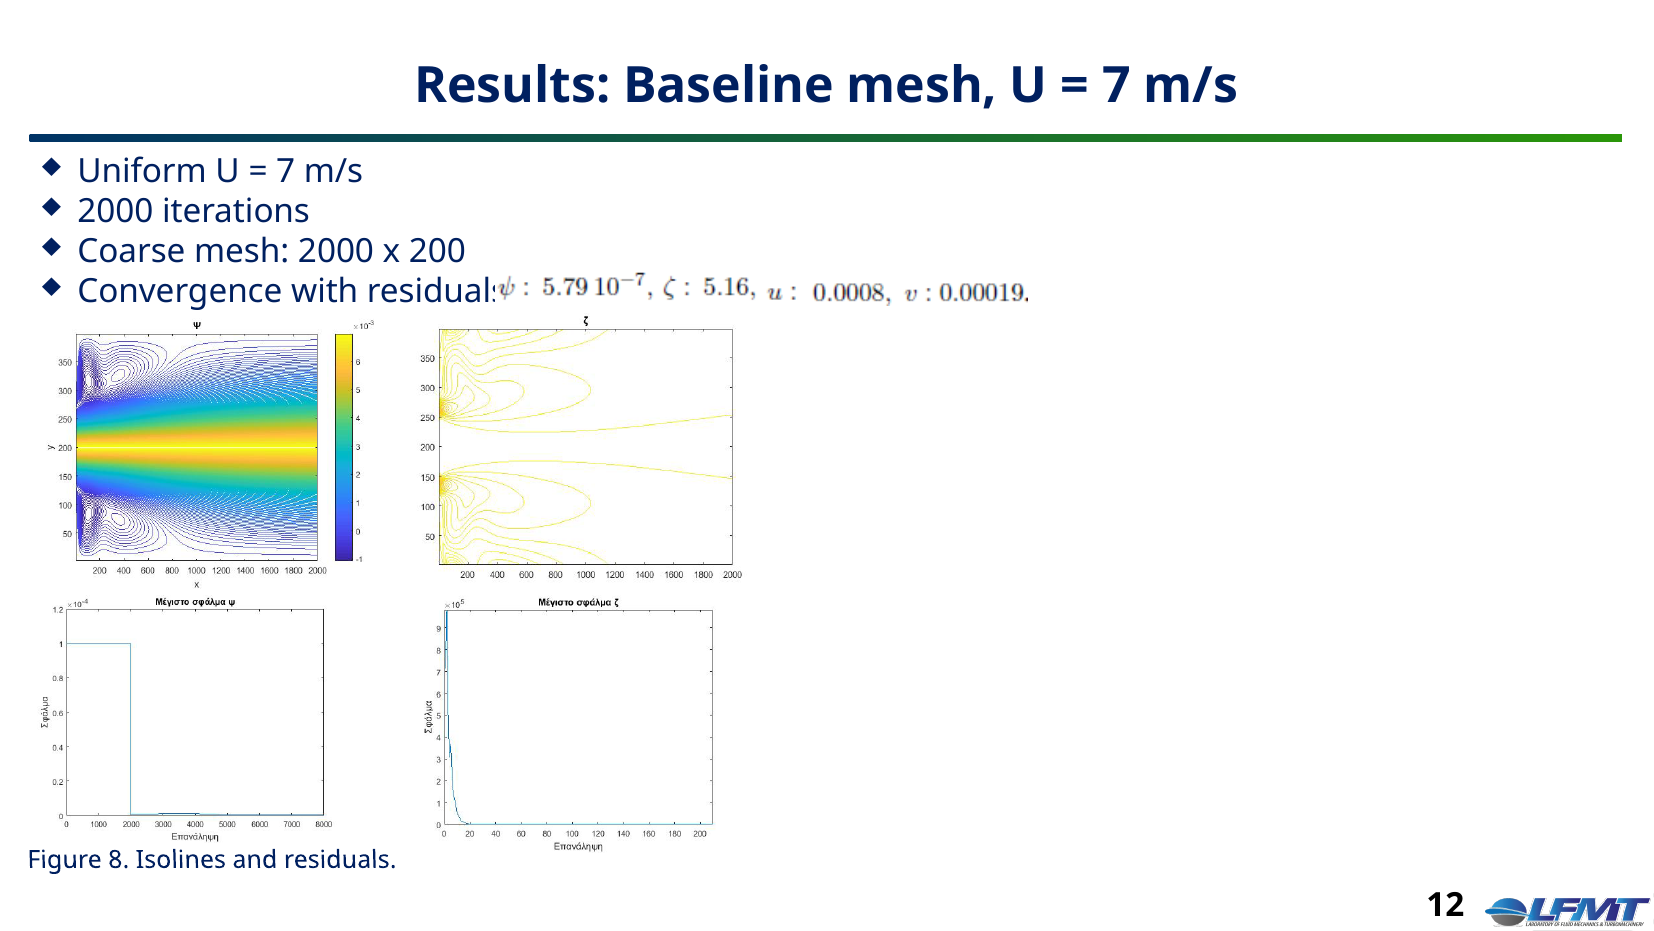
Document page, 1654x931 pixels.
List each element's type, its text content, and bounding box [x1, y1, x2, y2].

picture [807, 279, 1028, 307]
text_box [1525, 886, 1654, 931]
picture [23, 270, 804, 853]
picture [1485, 893, 1651, 931]
slide_number <αριθμός> [1093, 880, 1480, 931]
text_box Figure 8. Isolines and residuals. [0, 835, 650, 926]
title Results: Baseline mesh, U = 7 m/s [28, 34, 1625, 130]
text_box Uniform U = 7 m/s 2000 iterations Coarse mesh: 2000 x 200 Convergence with residuals: [27, 141, 1619, 362]
